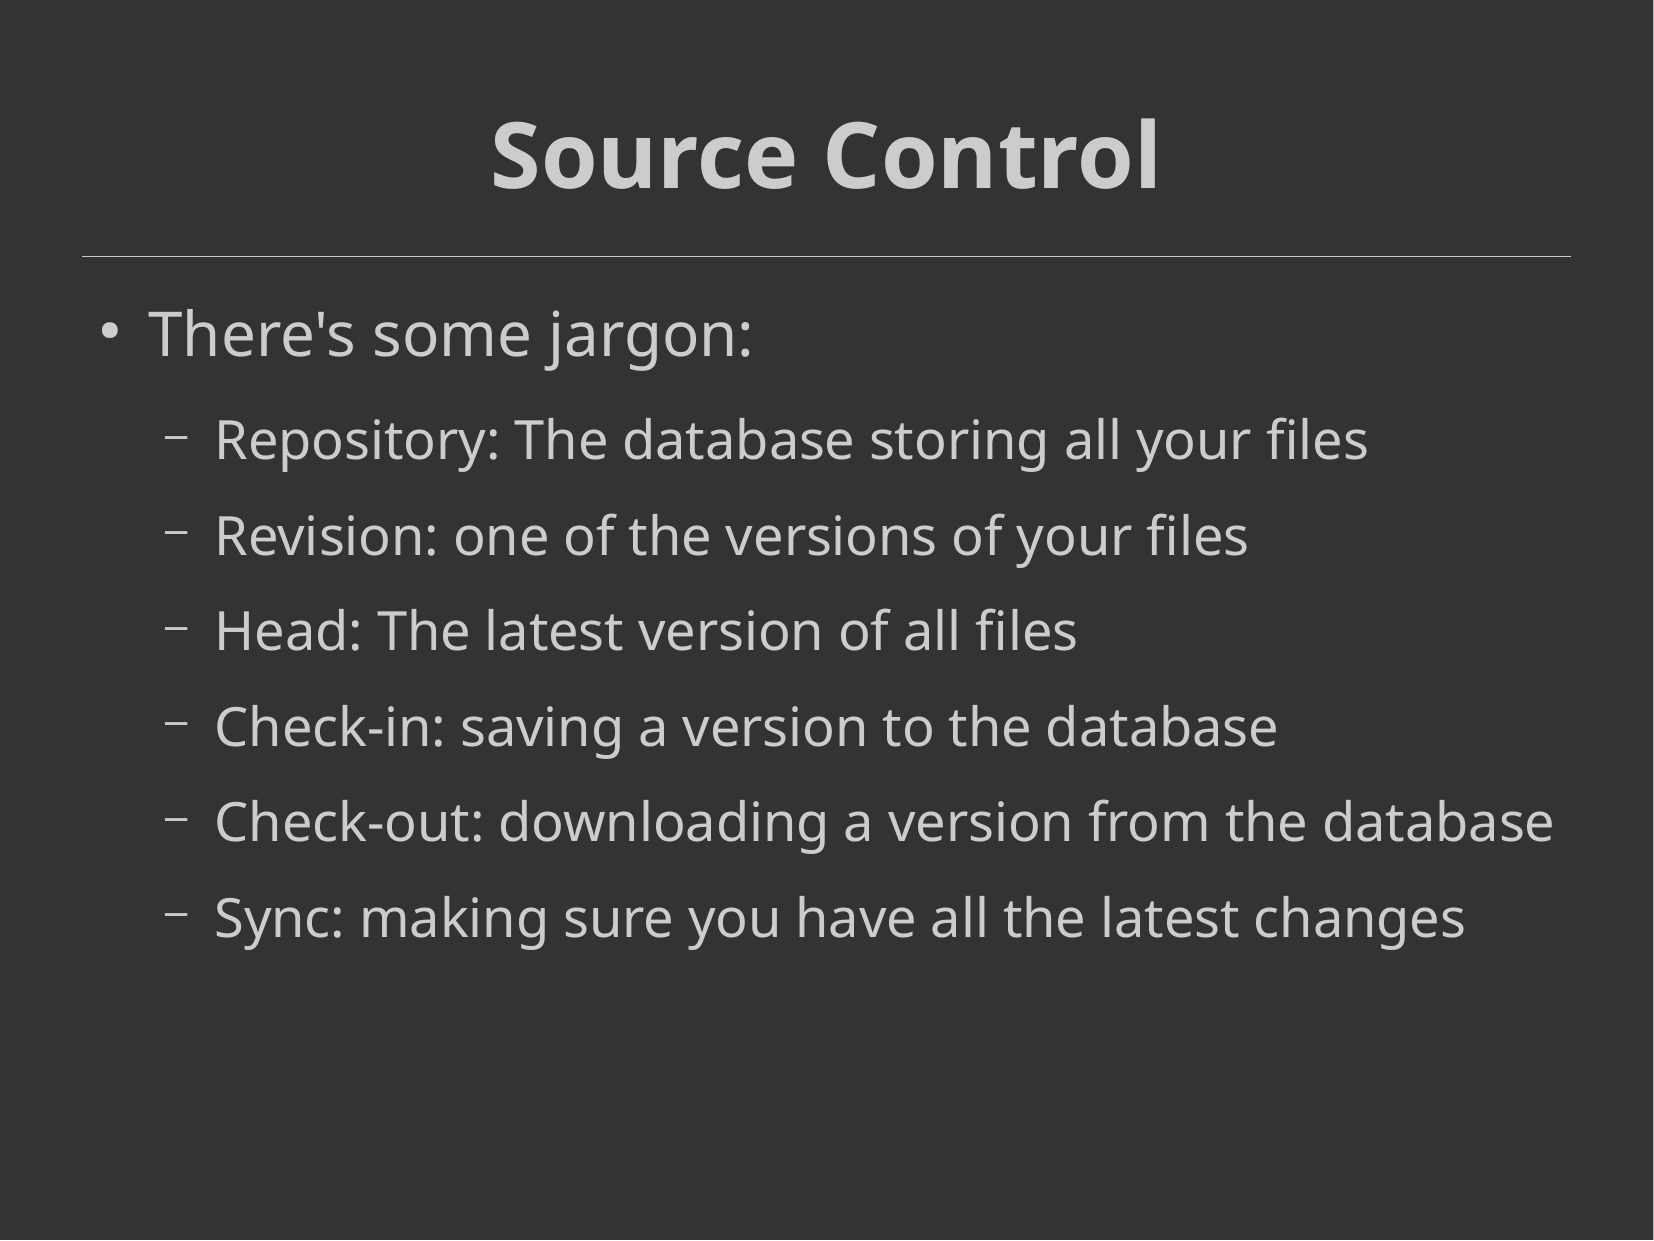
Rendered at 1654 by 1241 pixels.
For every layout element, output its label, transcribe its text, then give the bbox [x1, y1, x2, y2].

list There's some jargon: Repository: The database storing all your files Revision: one of the versions of your files Head: The latest version of all files Check-in: saving a version to the database Check-out: downloading a version from the database Sync: making sure you have all the latest changes [82, 290, 1571, 1010]
title Source Control [82, 49, 1571, 257]
